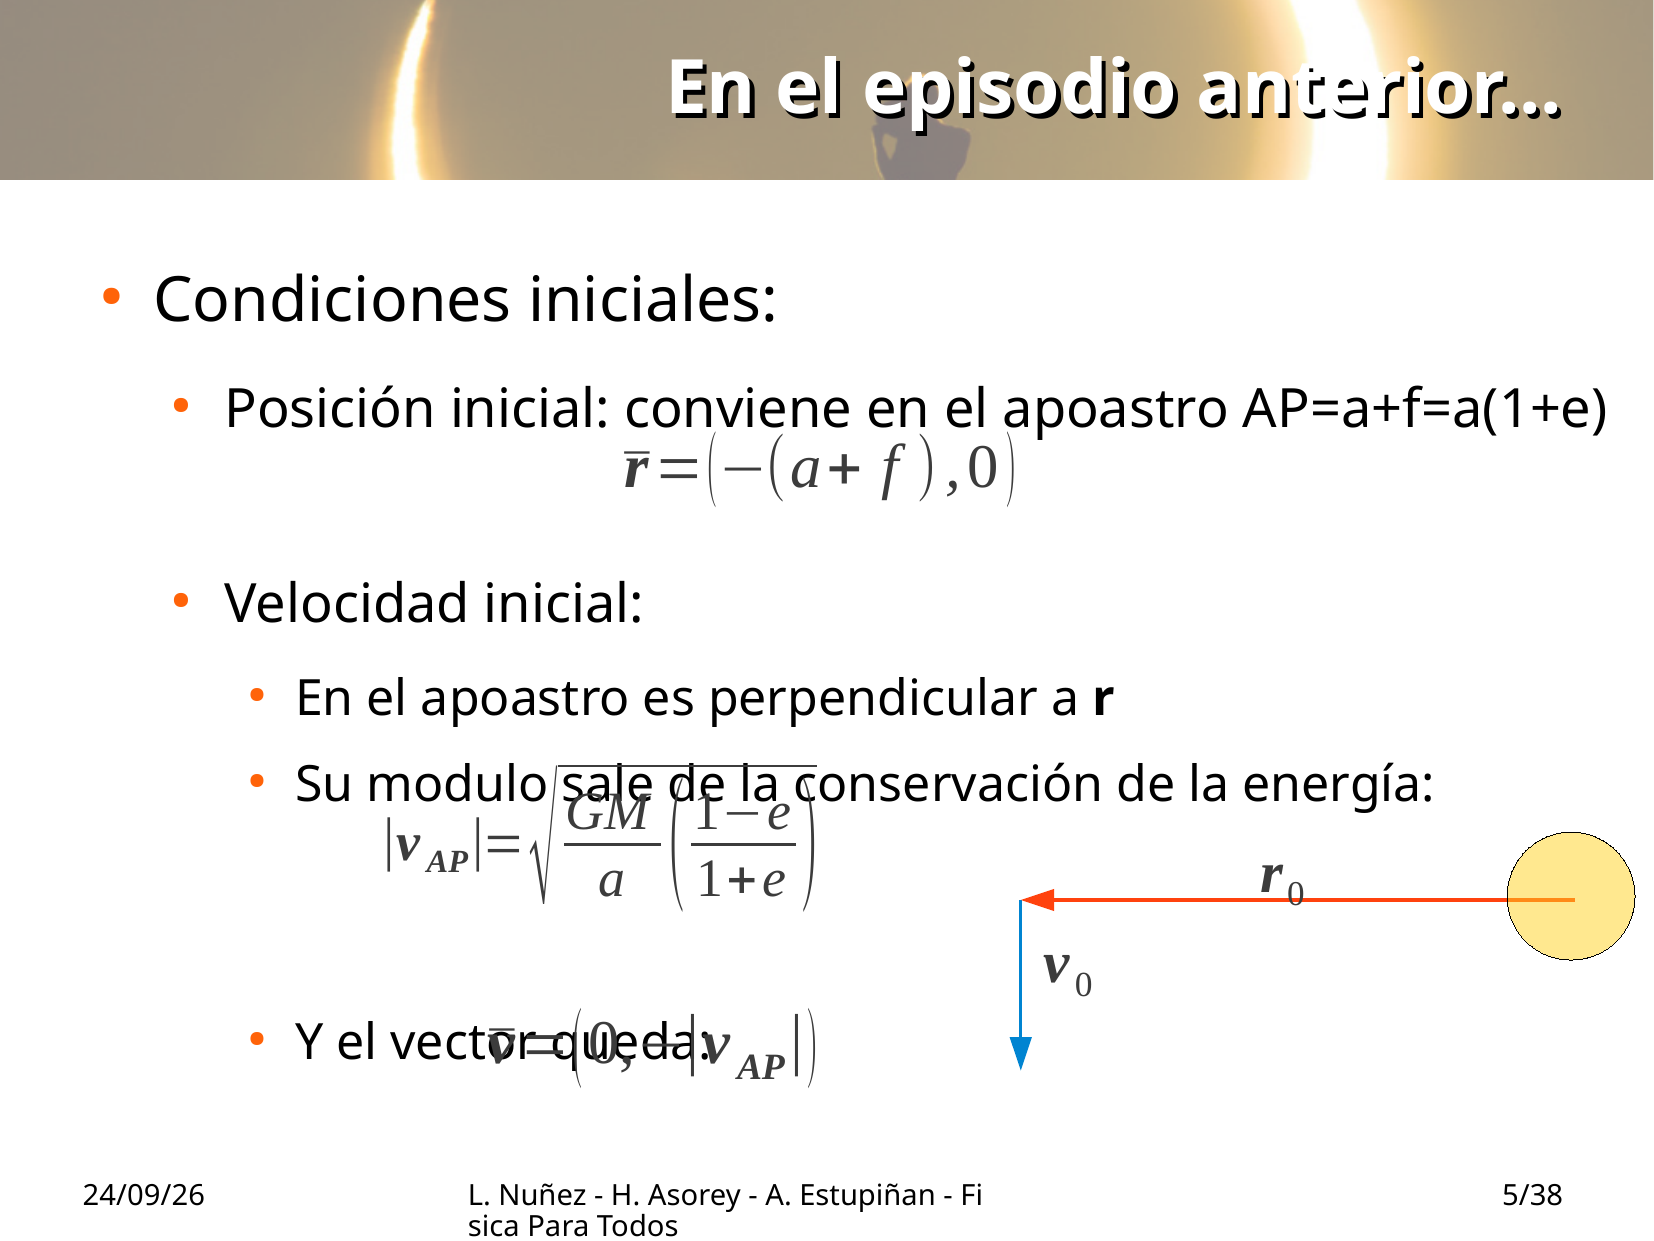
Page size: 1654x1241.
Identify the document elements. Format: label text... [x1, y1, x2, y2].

chart [480, 1005, 825, 1092]
list Condiciones iniciales: Posición inicial: conviene en el apoastro AP=a+f=a(1+e) Velocidad inicial: En el apoastro es perpendicular a r Su modulo sale de la conservación de la energía: Y el vector queda: [82, 255, 1636, 1141]
picture [0, 0, 1654, 180]
chart [371, 761, 826, 916]
chart [615, 427, 1023, 511]
text_box [1507, 832, 1636, 961]
title En el episodio anterior... [75, 19, 1564, 151]
chart [1035, 930, 1102, 1005]
chart [1249, 840, 1315, 914]
